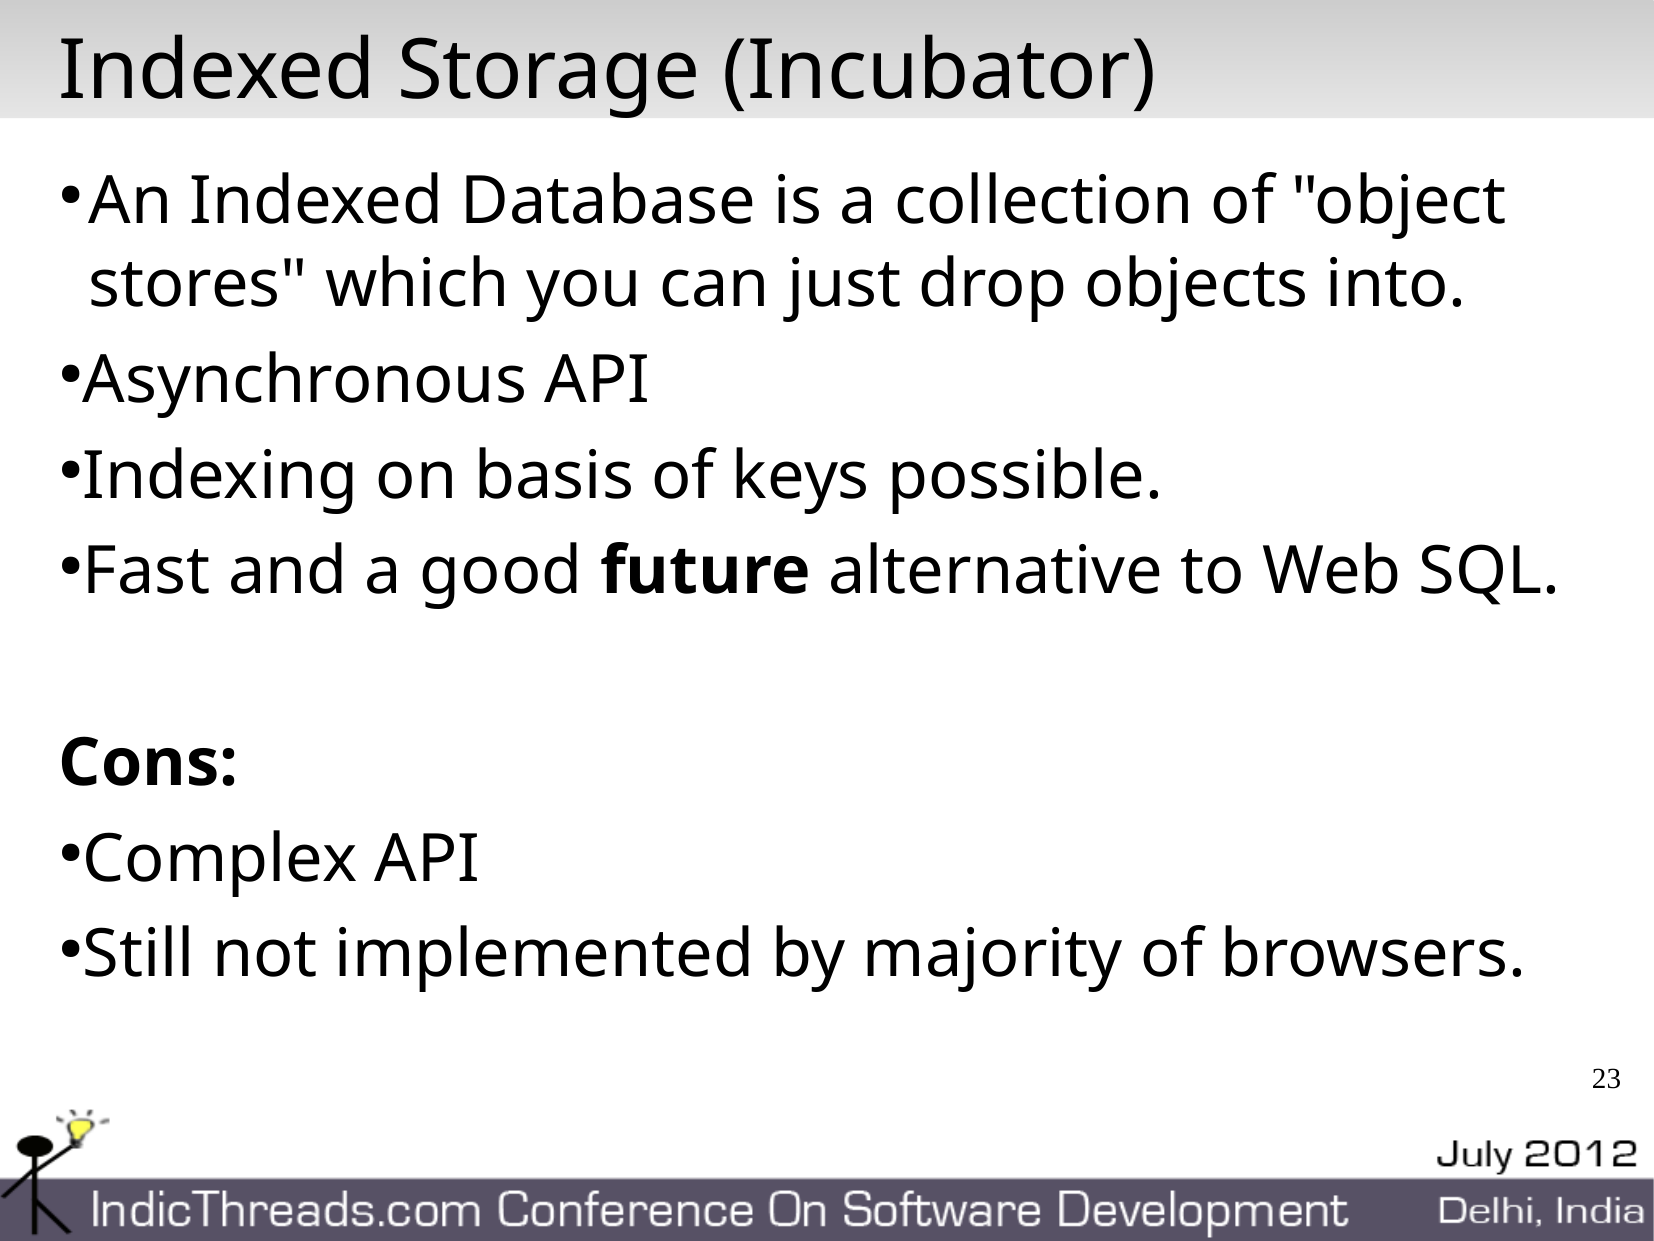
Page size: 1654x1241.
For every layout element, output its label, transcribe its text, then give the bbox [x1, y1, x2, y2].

title Indexed Storage (Incubator) [59, 11, 1592, 116]
list An Indexed Database is a collection of "object stores" which you can just drop objects into. Asynchronous API Indexing on basis of keys possible. Fast and a good future alternative to Web SQL. Cons: Complex API Still not implemented by majority of browsers. [59, 153, 1592, 1096]
picture [0, 118, 1654, 1241]
